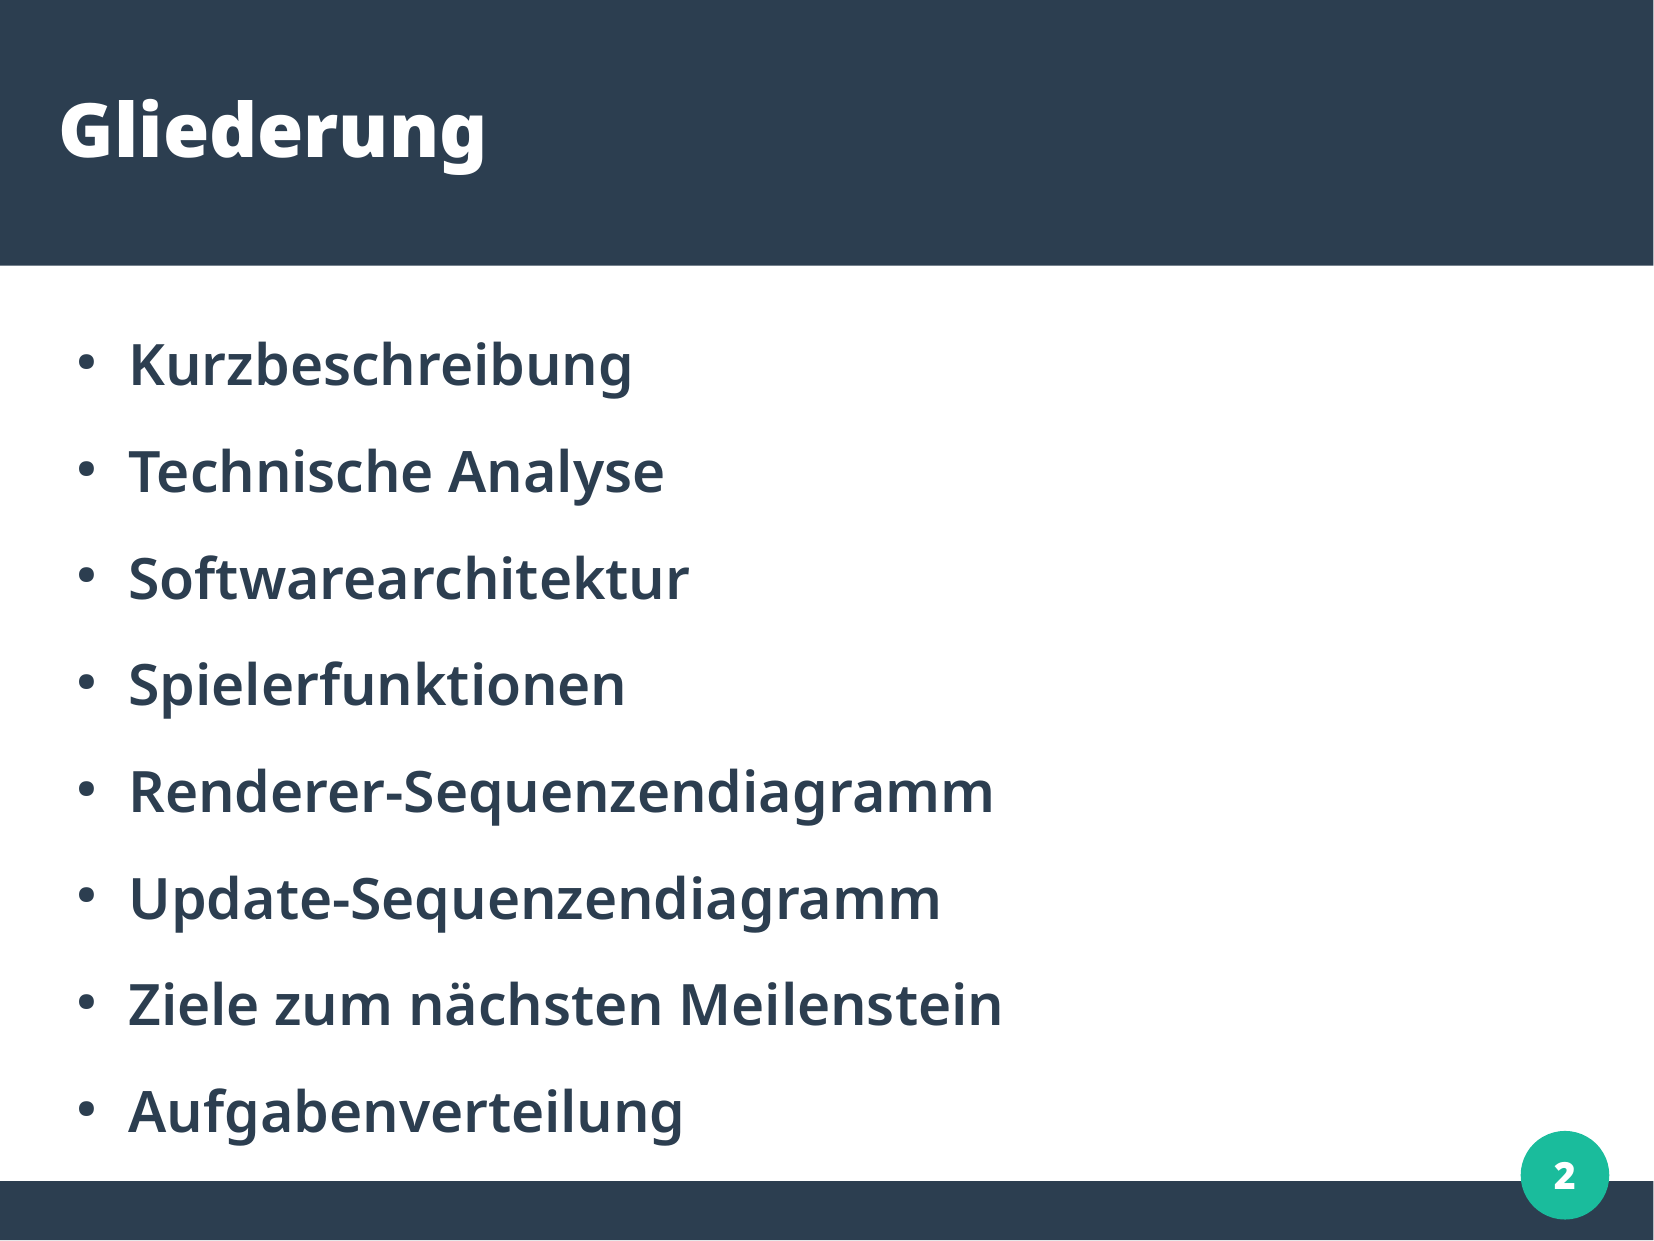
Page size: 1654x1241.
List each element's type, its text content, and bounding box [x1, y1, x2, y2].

list Kurzbeschreibung Technische Analyse Softwarearchitektur Spielerfunktionen Renderer-Sequenzendiagramm Update-Sequenzendiagramm Ziele zum nächsten Meilenstein Aufgabenverteilung [59, 324, 1595, 1152]
title Gliederung [59, 49, 1595, 207]
